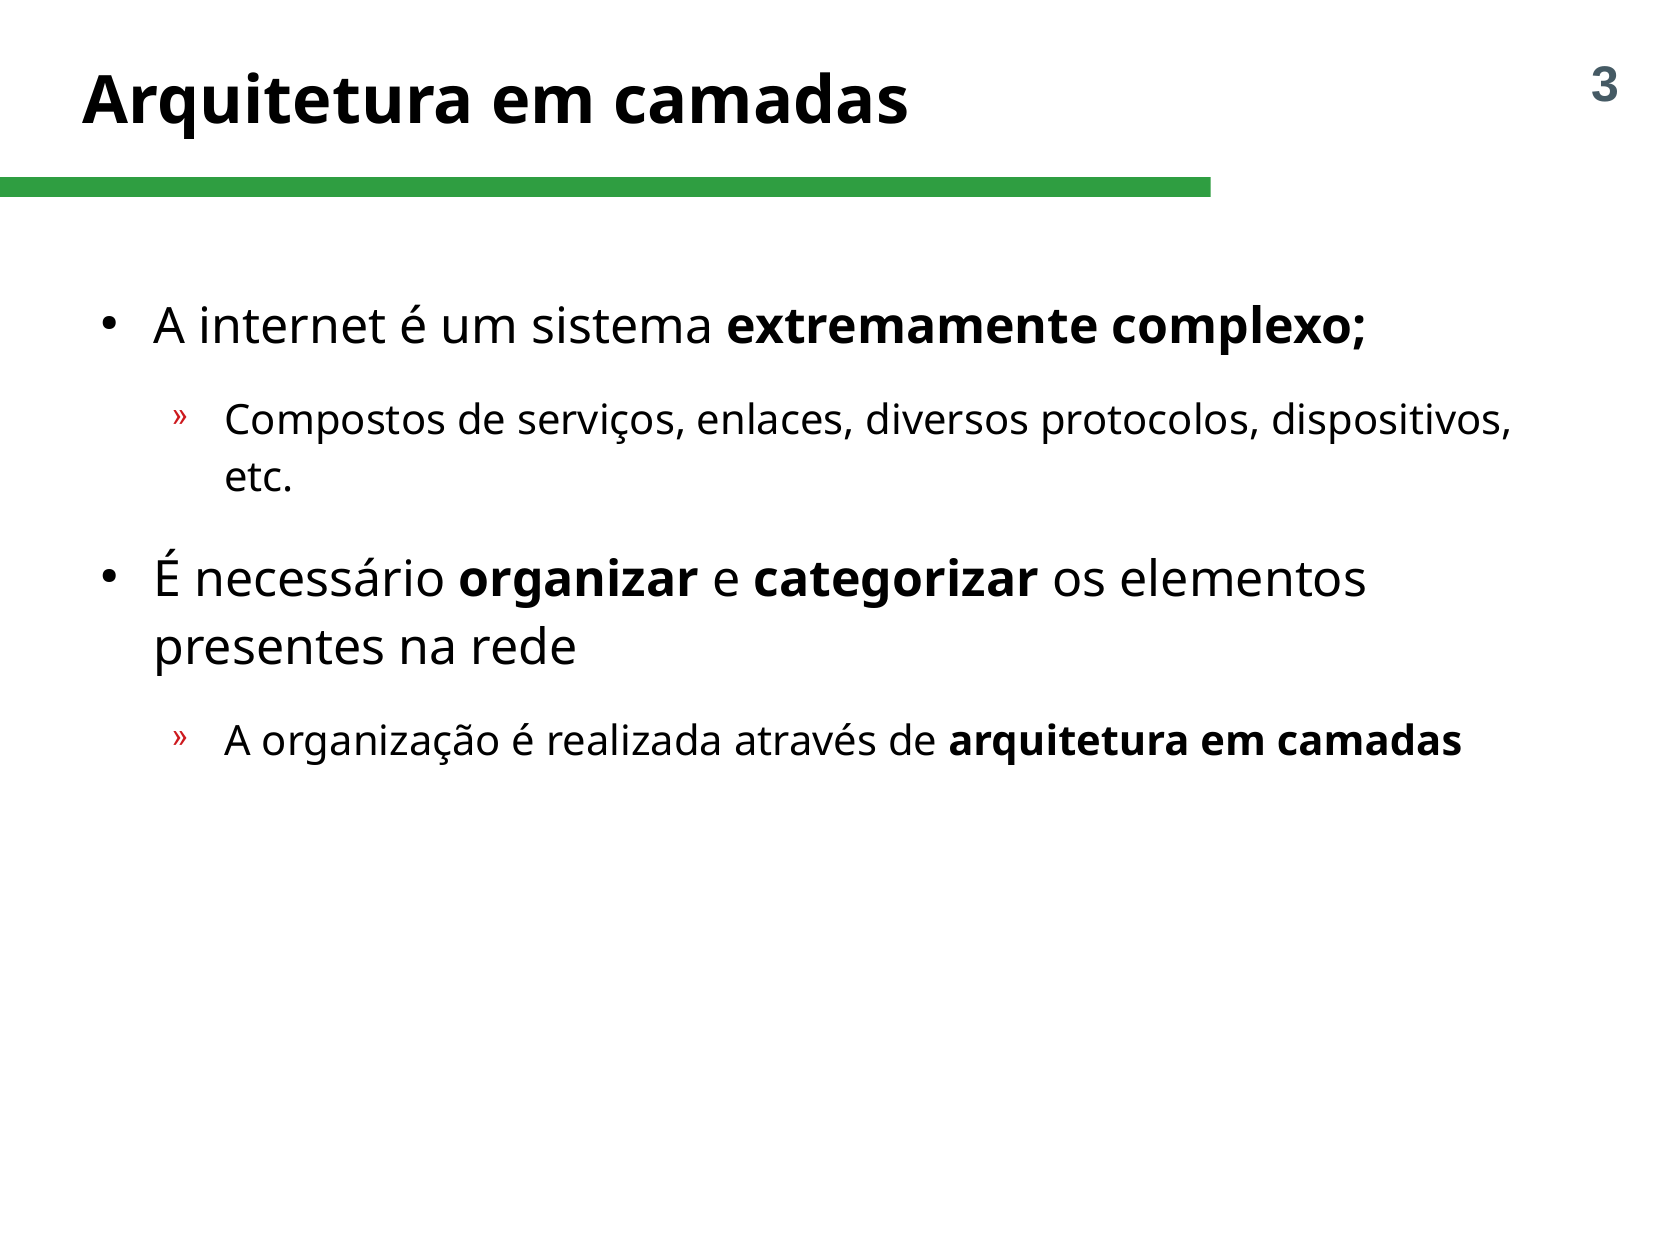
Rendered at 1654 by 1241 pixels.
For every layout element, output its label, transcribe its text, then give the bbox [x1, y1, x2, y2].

list A internet é um sistema extremamente complexo; Compostos de serviços, enlaces, diversos protocolos, dispositivos, etc. É necessário organizar e categorizar os elementos presentes na rede A organização é realizada através de arquitetura em camadas [82, 290, 1571, 1216]
title Arquitetura em camadas [82, 0, 1152, 202]
